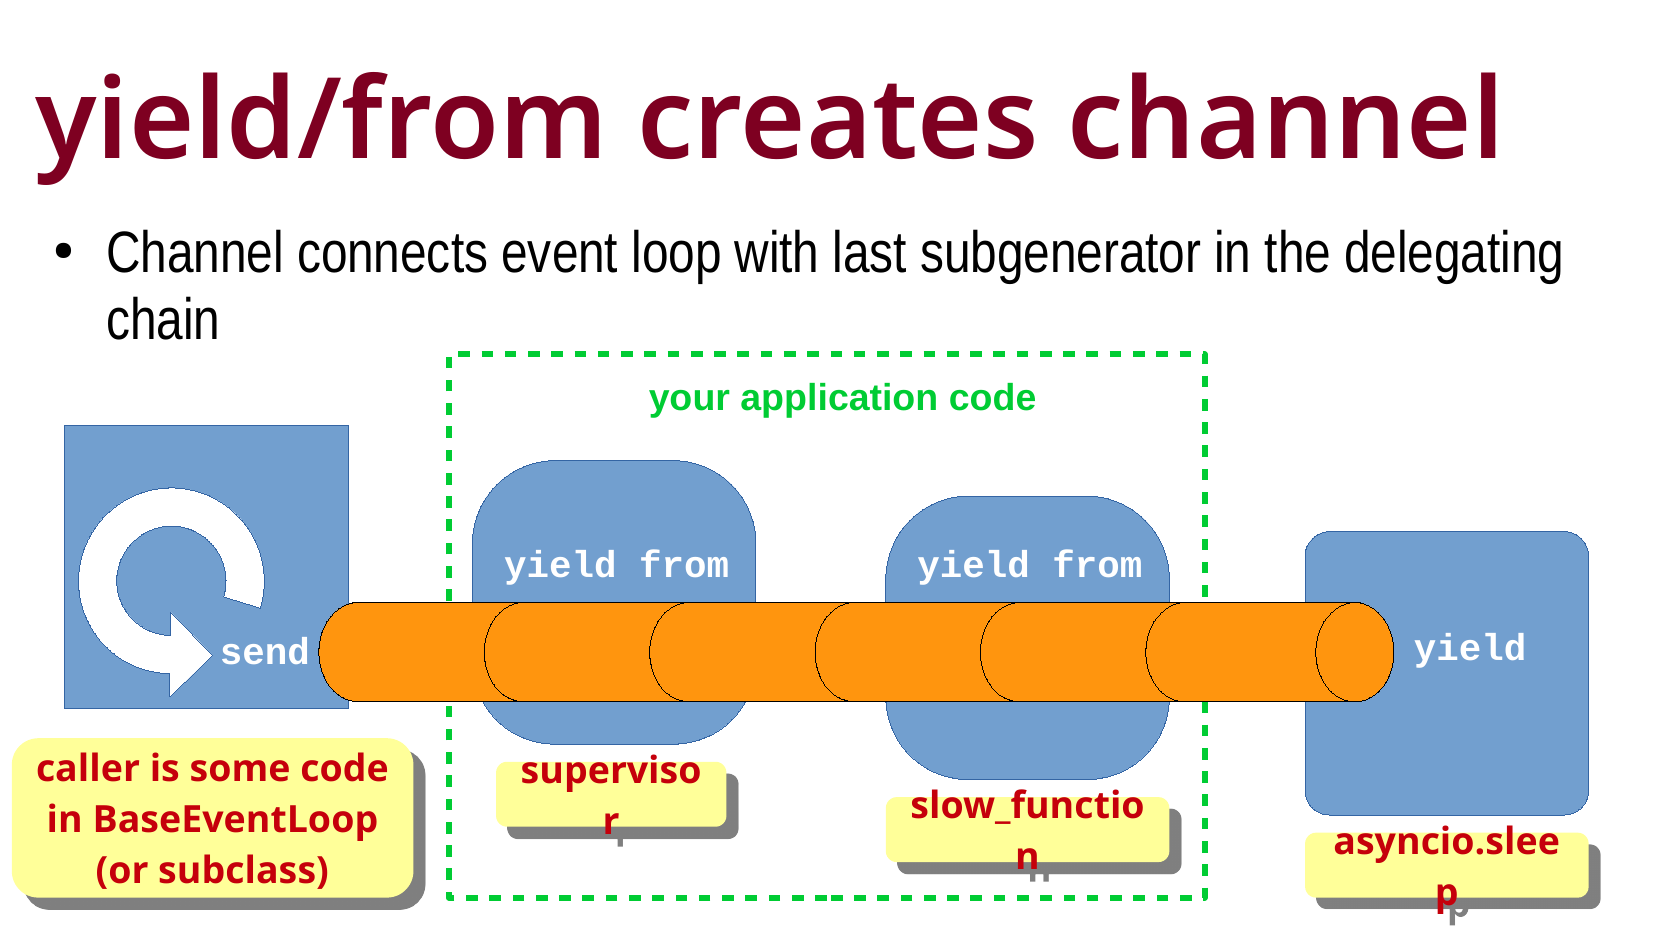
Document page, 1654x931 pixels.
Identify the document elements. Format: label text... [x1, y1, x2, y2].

list Channel connects event loop with last subgenerator in the delegating chain [35, 218, 1571, 693]
text_box caller is some code in BaseEventLoop (or subclass) [11, 738, 414, 898]
text_box yield [1398, 622, 1542, 680]
text_box asyncio.sleep [1305, 832, 1589, 898]
text_box yield from [489, 539, 745, 597]
text_box your application code [634, 368, 1052, 426]
text_box supervisor [496, 761, 727, 827]
title yield/from creates channel [35, 37, 1571, 193]
text_box yield from [902, 539, 1158, 597]
text_box [64, 425, 1589, 816]
text_box slow_function [885, 797, 1170, 863]
text_box send [205, 625, 325, 684]
